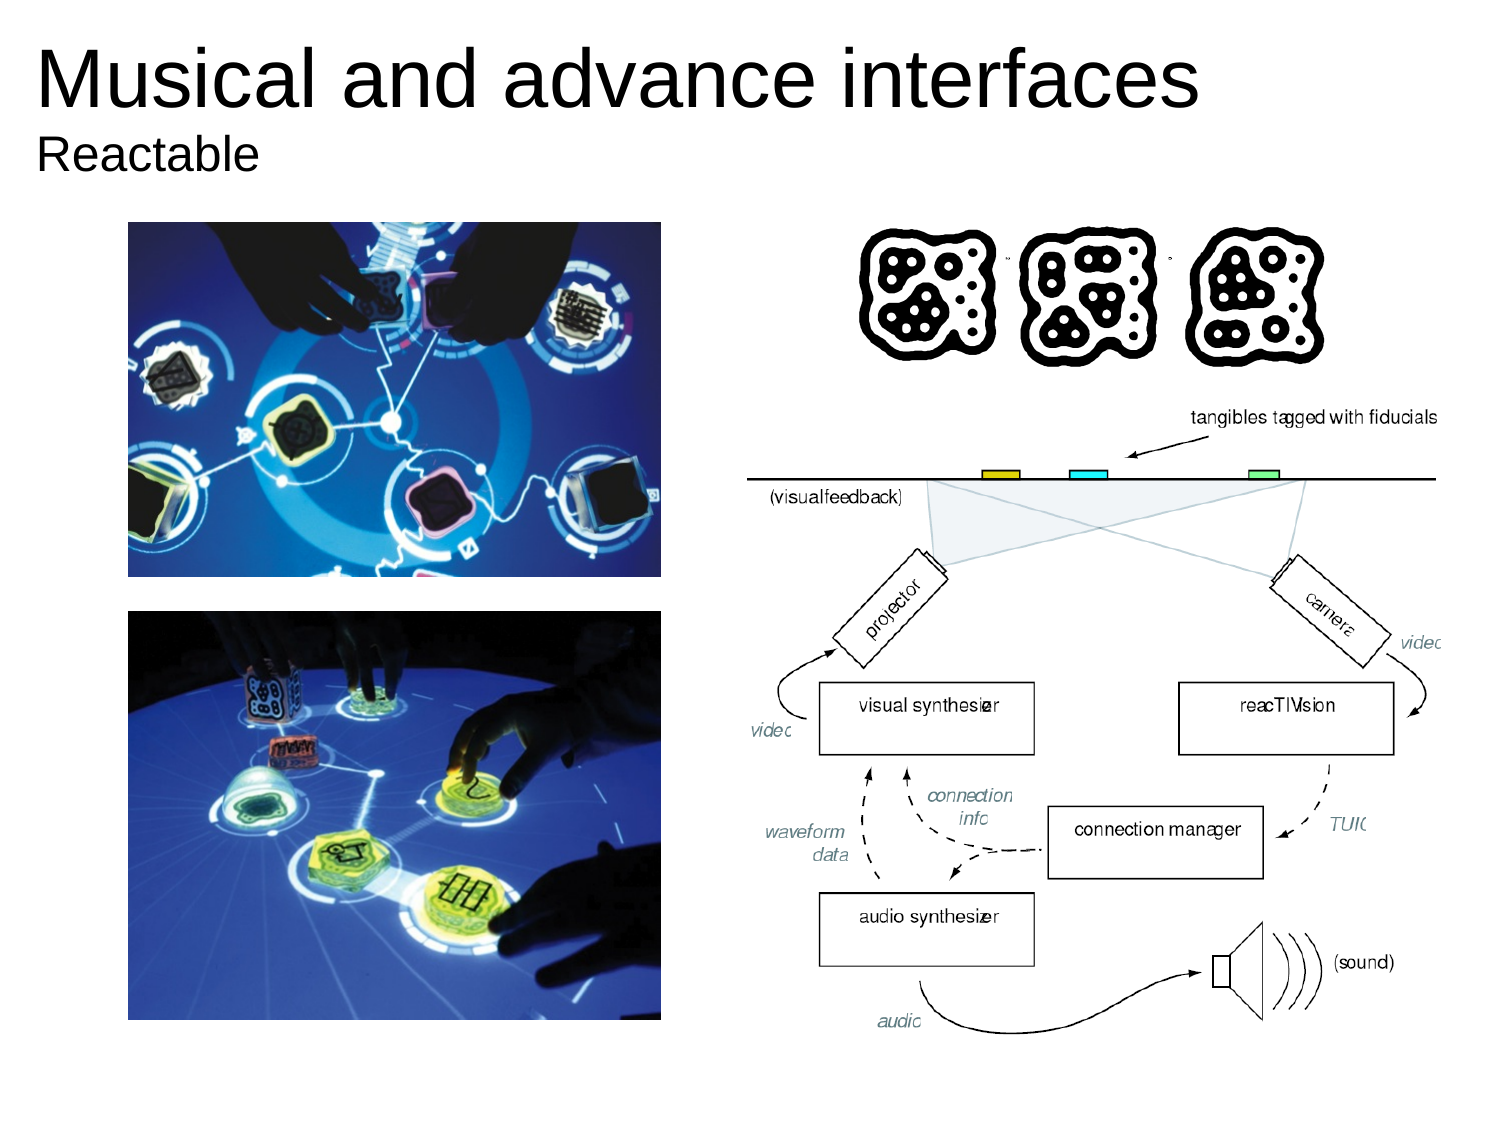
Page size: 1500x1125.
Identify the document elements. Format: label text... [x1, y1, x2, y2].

picture [128, 222, 661, 577]
title Musical and advance interfaces Reactable [35, 34, 1386, 181]
picture [855, 219, 1326, 368]
picture [128, 611, 661, 1020]
picture [733, 397, 1463, 1050]
